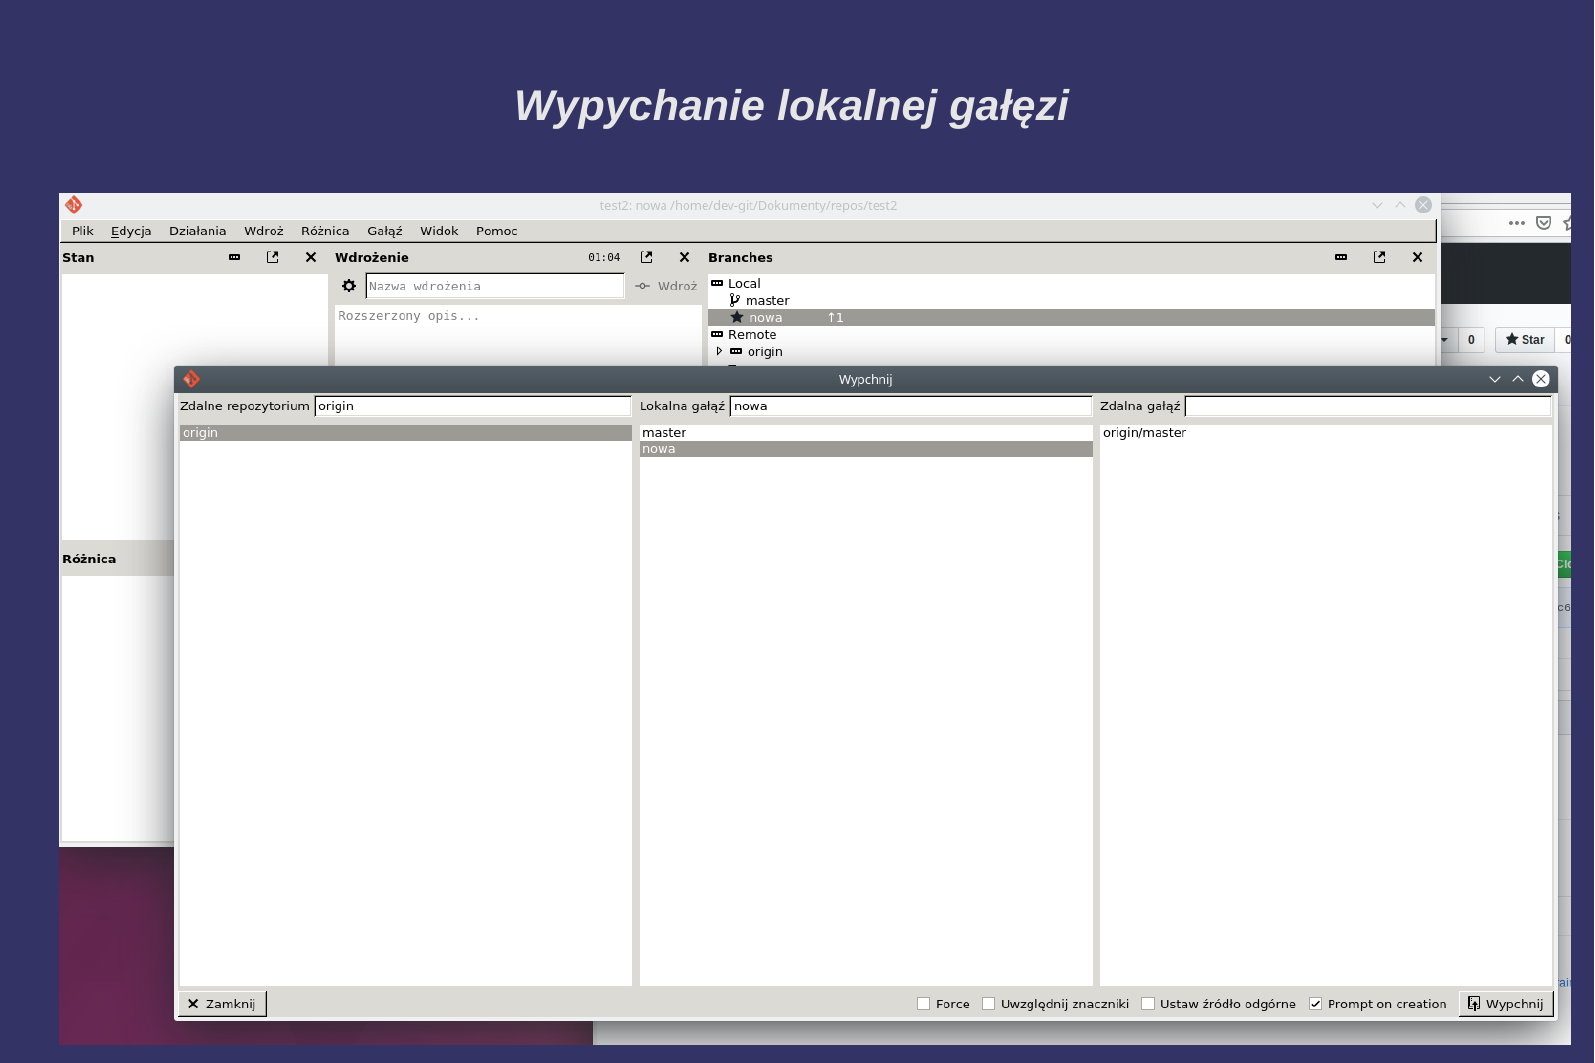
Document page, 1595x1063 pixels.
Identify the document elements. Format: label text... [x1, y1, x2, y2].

title Wypychanie lokalnej gałęzi [117, 16, 1479, 193]
picture [59, 193, 1571, 1045]
